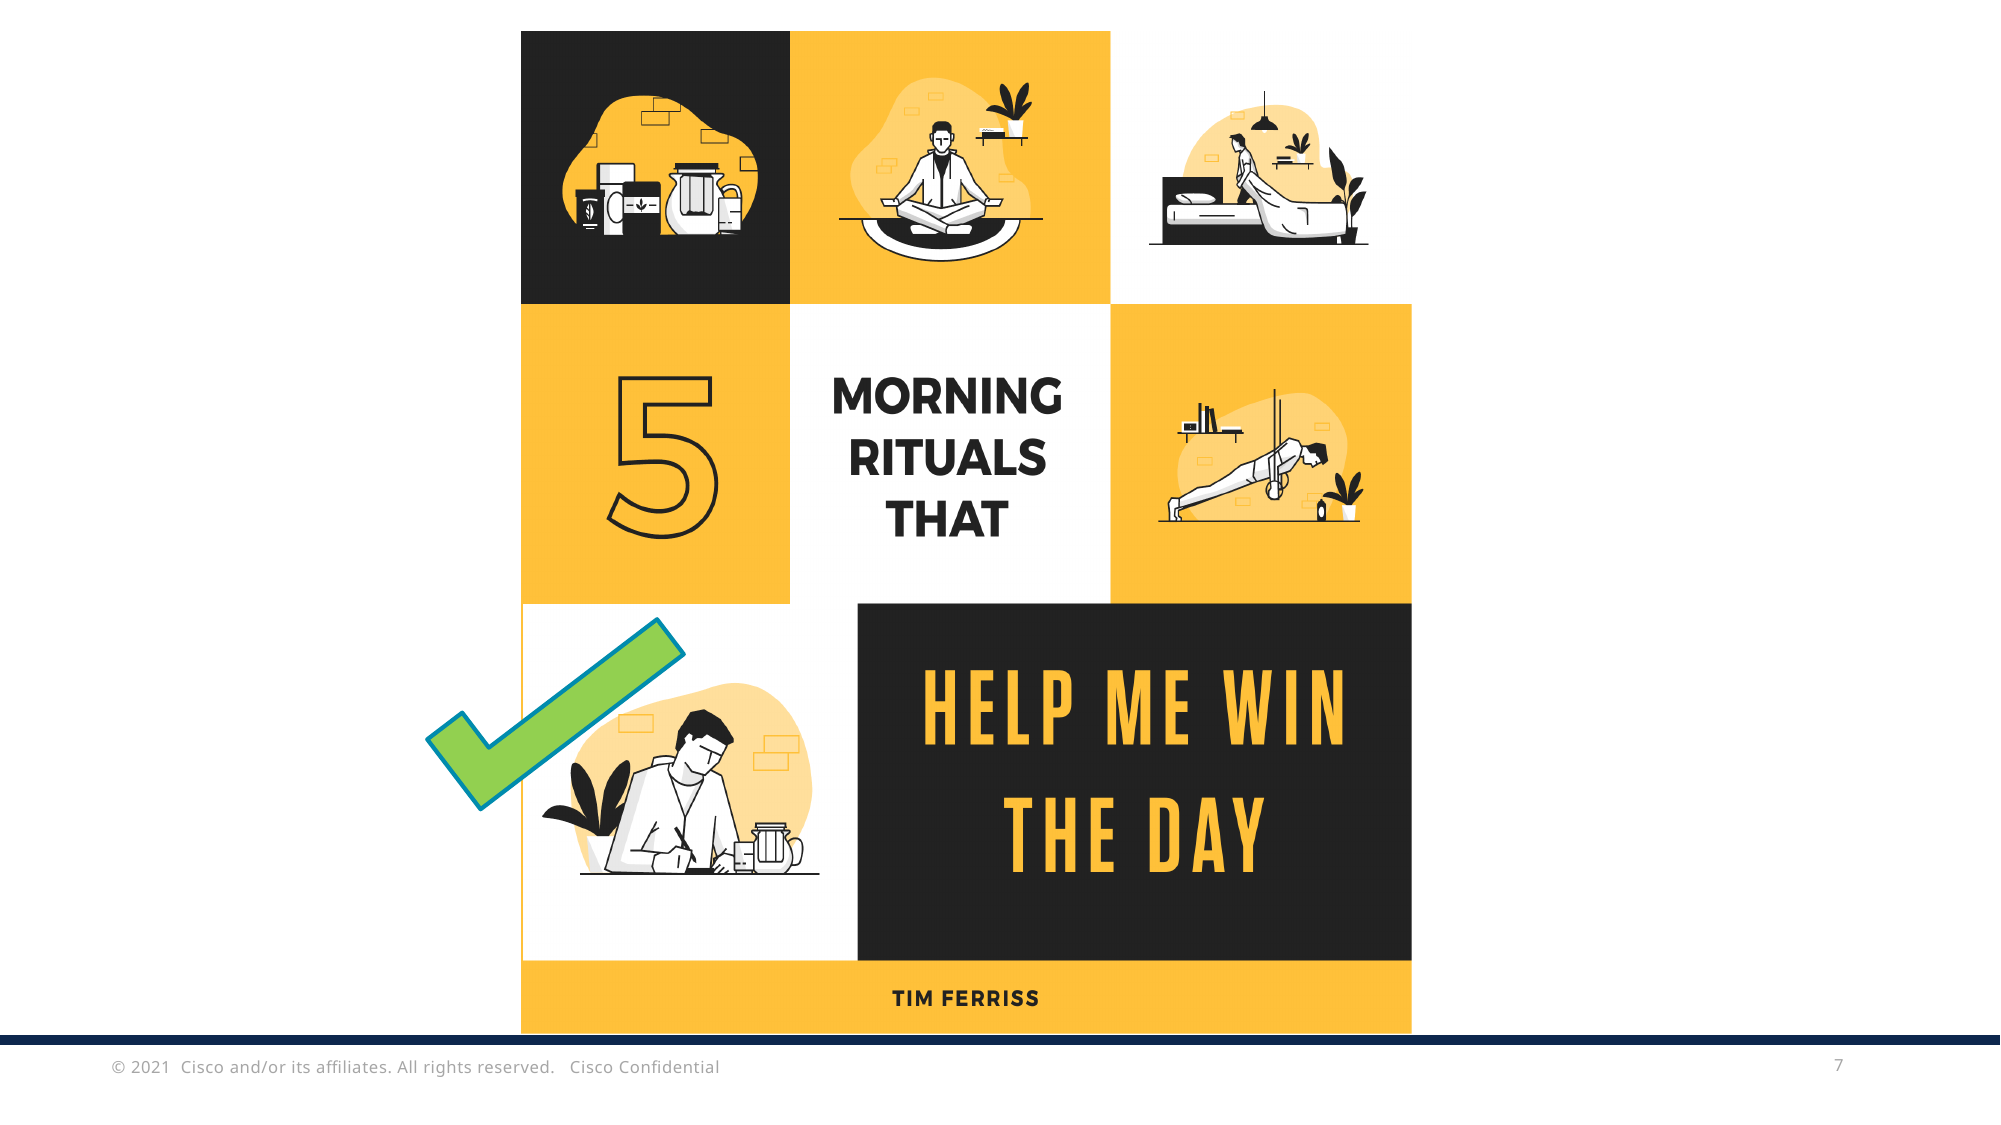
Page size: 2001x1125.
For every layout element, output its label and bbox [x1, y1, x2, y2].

picture [0, 1035, 2000, 1045]
text_box [427, 619, 684, 810]
picture [521, 31, 1412, 1034]
